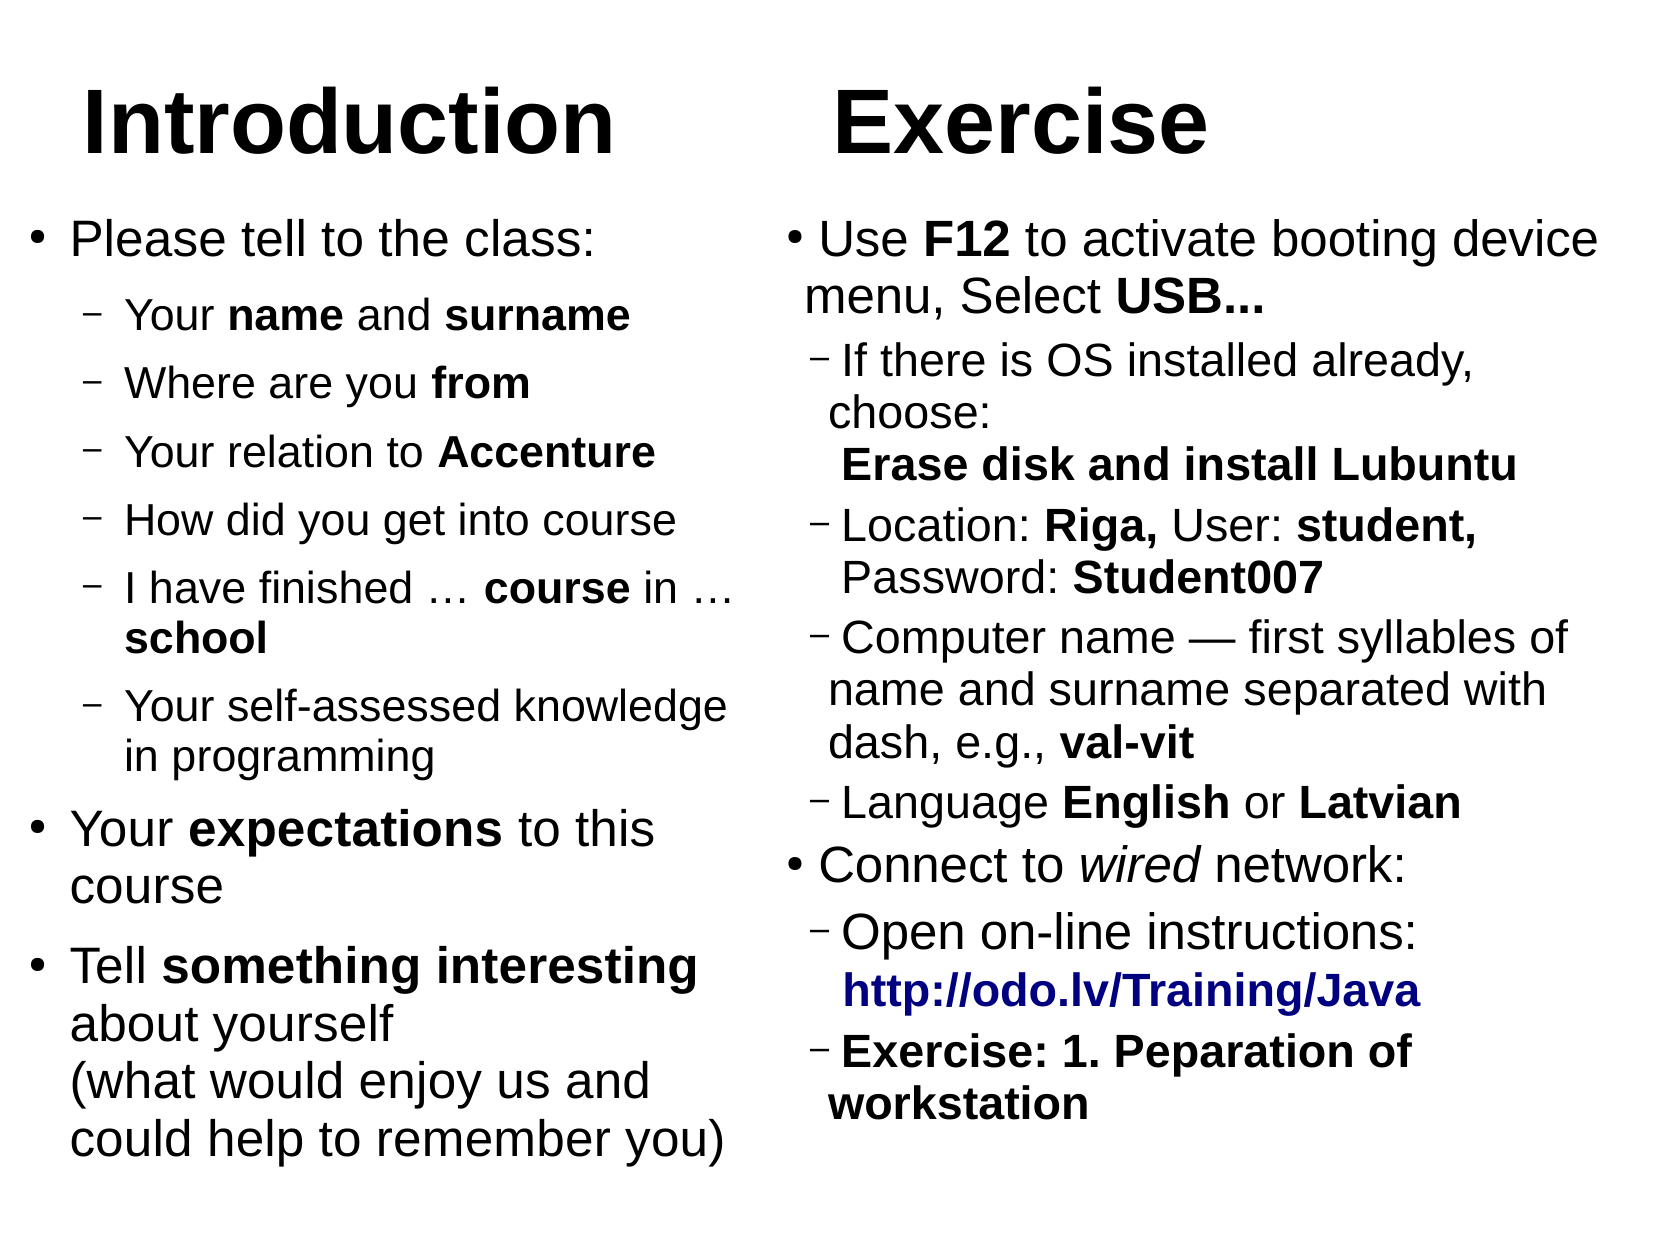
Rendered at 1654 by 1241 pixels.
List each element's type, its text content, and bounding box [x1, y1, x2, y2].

list Please tell to the class: Your name and surname Where are you from Your relation to Accenture How did you get into course I have finished … course in … school Your self-assessed knowledge in programming Your expectations to this course Tell something interesting about yourself (what would enjoy us and could help to remember you) [15, 210, 766, 1186]
list Use F12 to activate booting device menu, Select USB... If there is OS installed already, choose: Erase disk and install Lubuntu Location: Riga, User: student, Password: Student007 Computer name — first syllables of name and surname separated with dash, e.g., val-vit Language English or Latvian Connect to wired network: Open on-line instructions: http://odo.lv/Training/Java Exercise: 1. Peparation of workstation [780, 210, 1651, 1171]
title Introduction Exercise [82, 49, 1571, 196]
